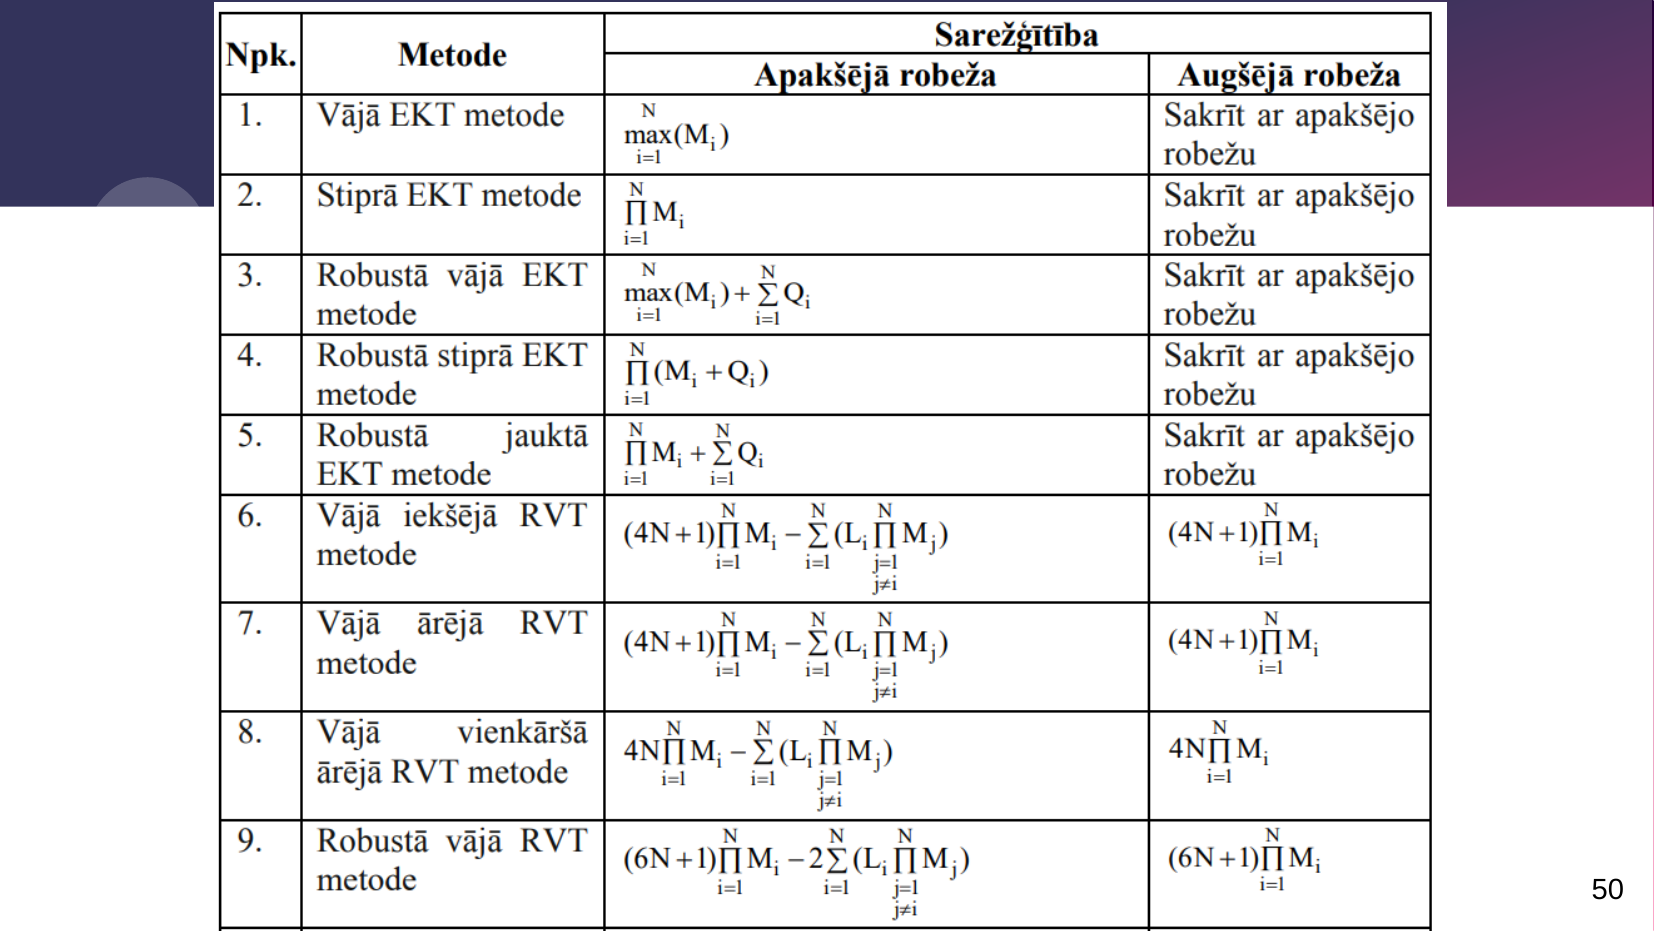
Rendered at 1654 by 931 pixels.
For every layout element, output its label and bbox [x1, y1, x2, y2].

picture [214, 2, 1447, 931]
